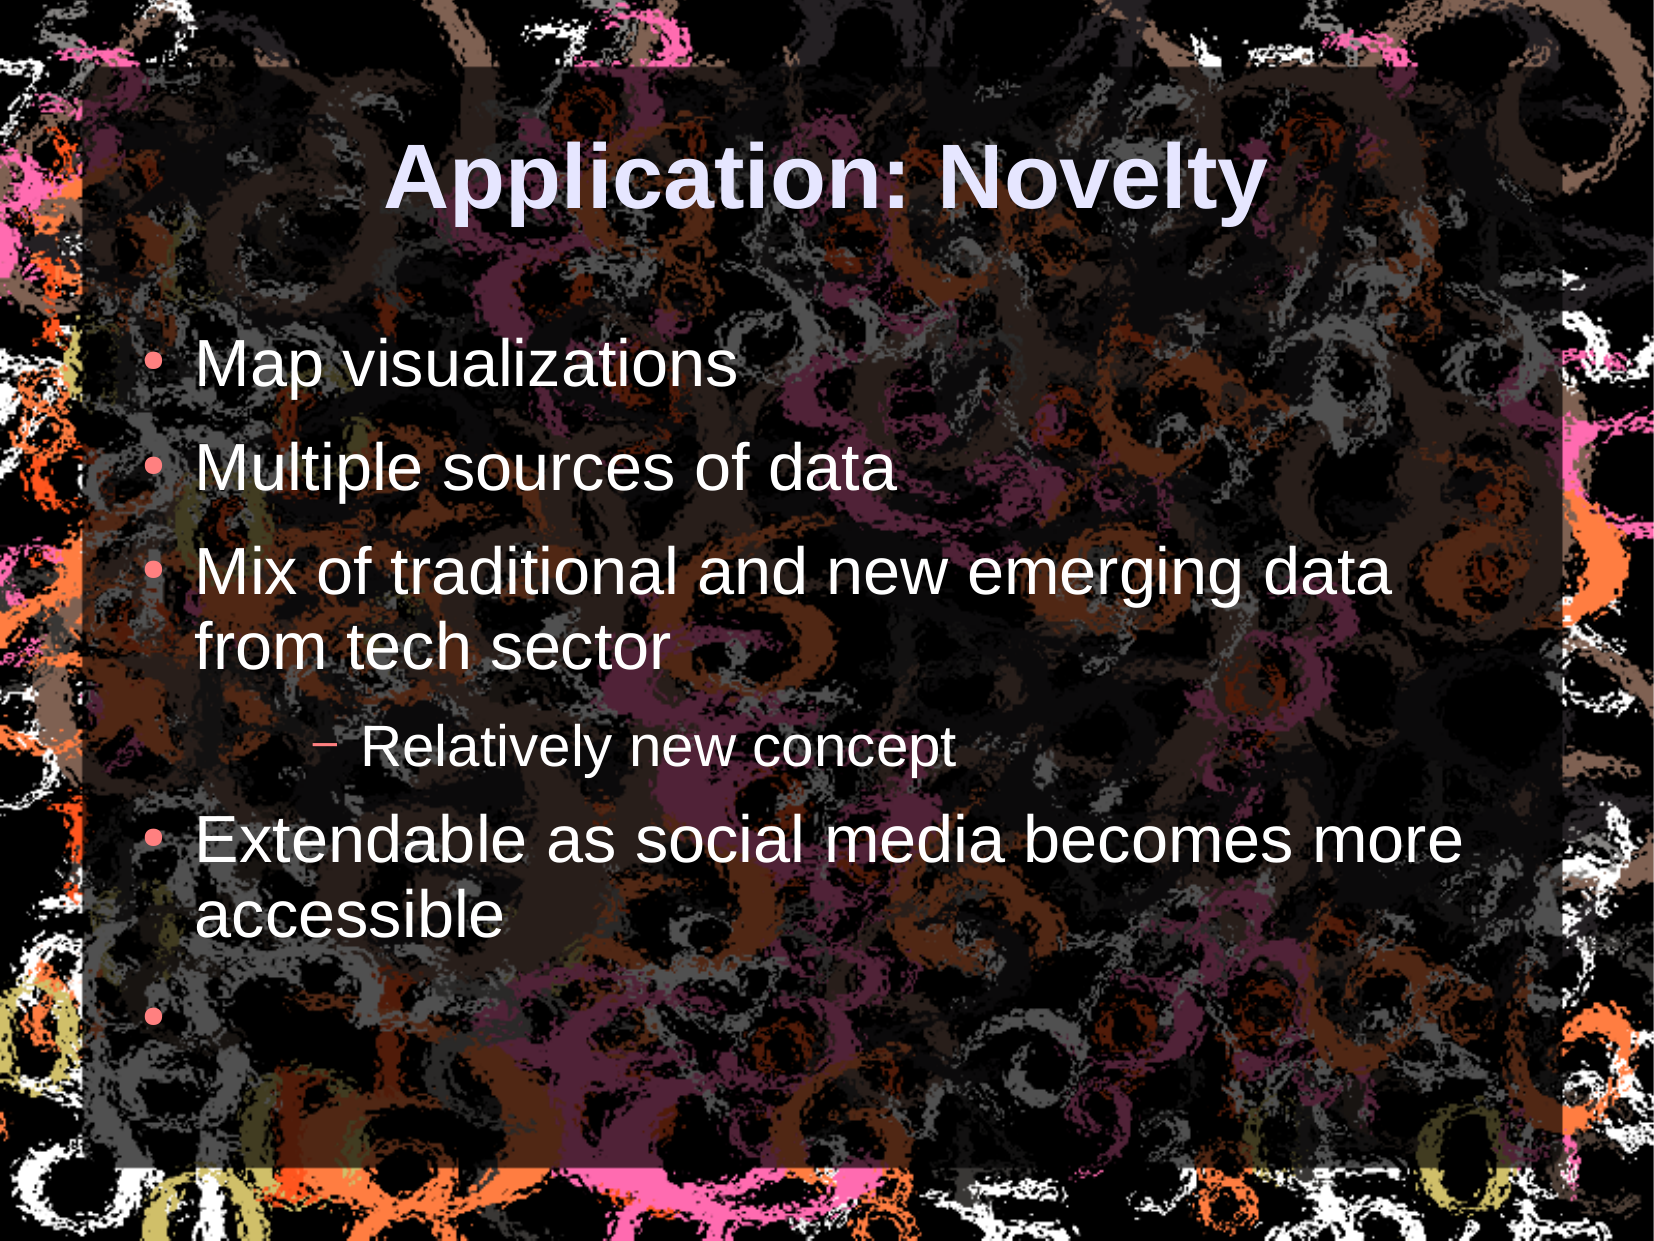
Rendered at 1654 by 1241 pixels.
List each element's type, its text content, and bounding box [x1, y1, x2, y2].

picture [0, 0, 1654, 1241]
title Application: Novelty [82, 73, 1571, 281]
list Map visualizations Multiple sources of data Mix of traditional and new emerging data from tech sector Relatively new concept Extendable as social media becomes more accessible [124, 325, 1518, 1056]
